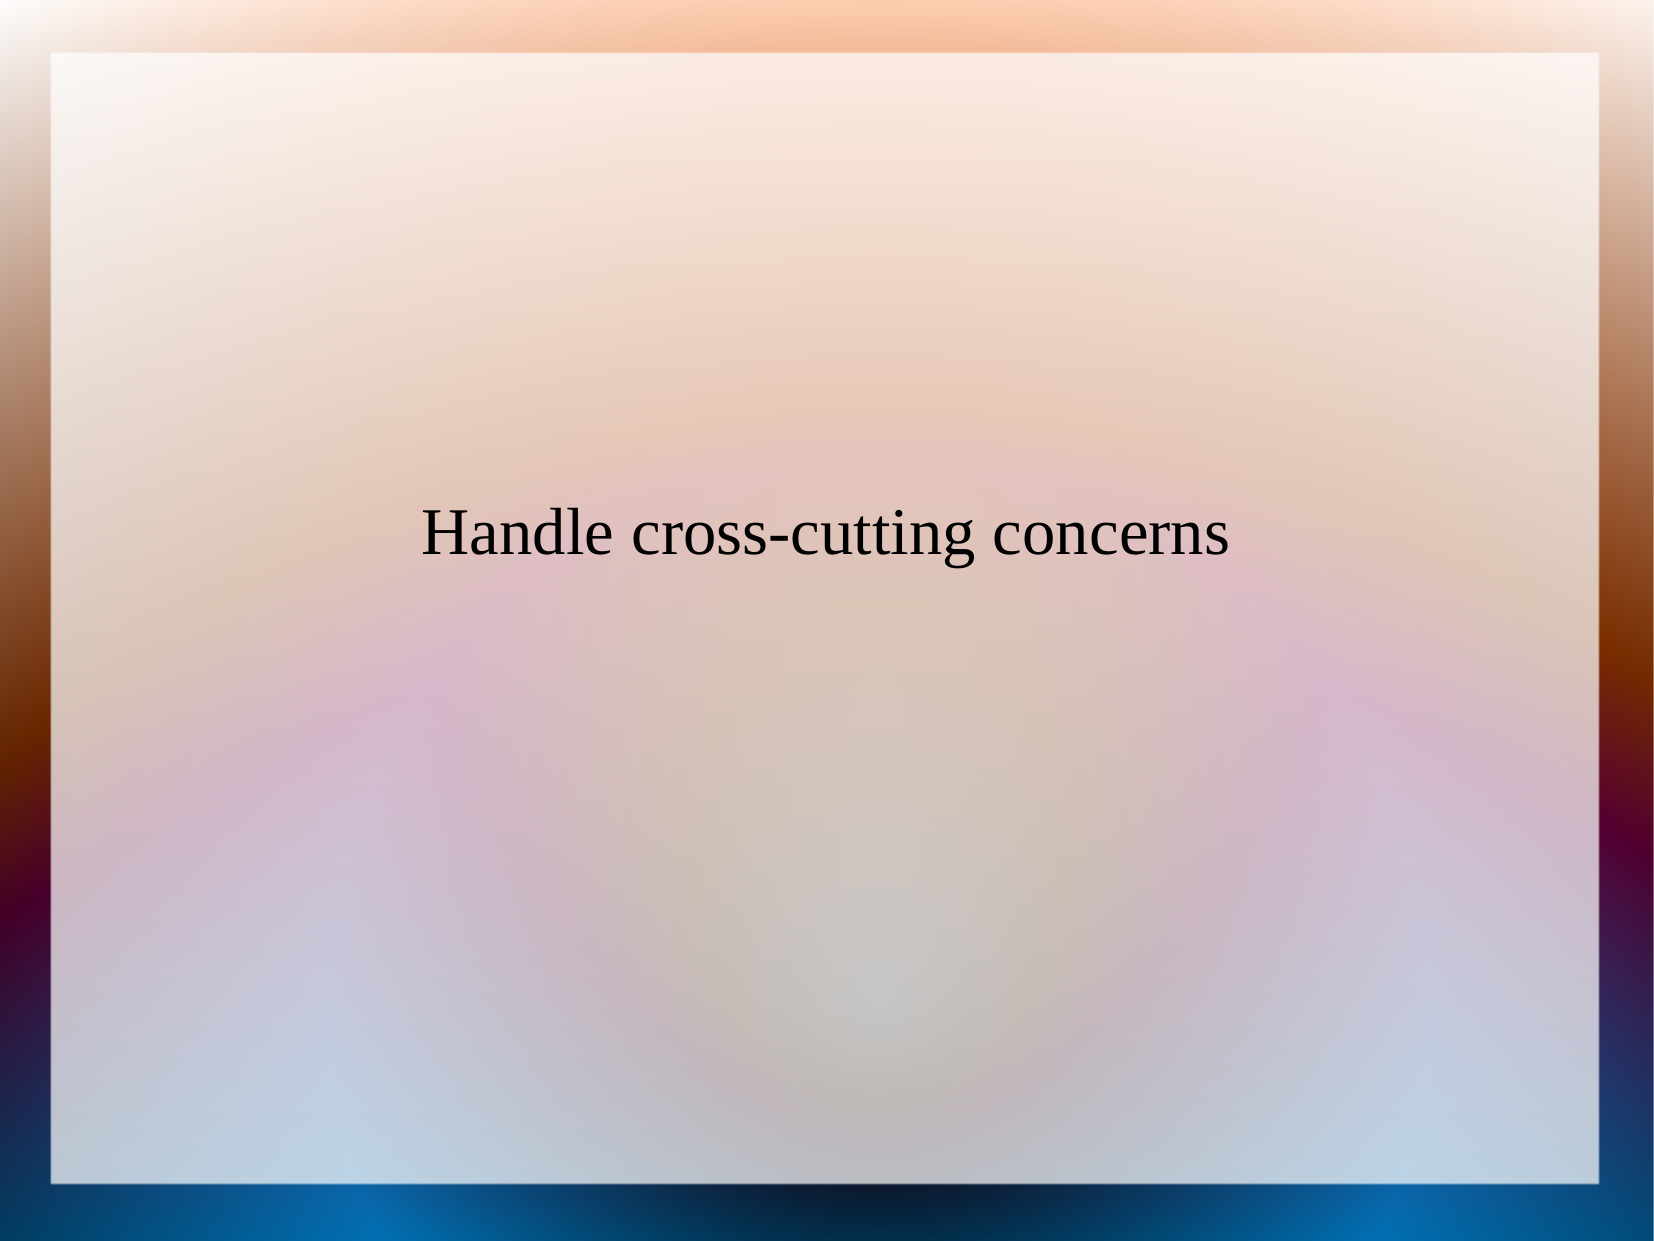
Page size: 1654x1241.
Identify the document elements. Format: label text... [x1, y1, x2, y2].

picture [0, 0, 1654, 1241]
subtitle Handle cross-cutting concerns [82, 55, 1571, 1010]
